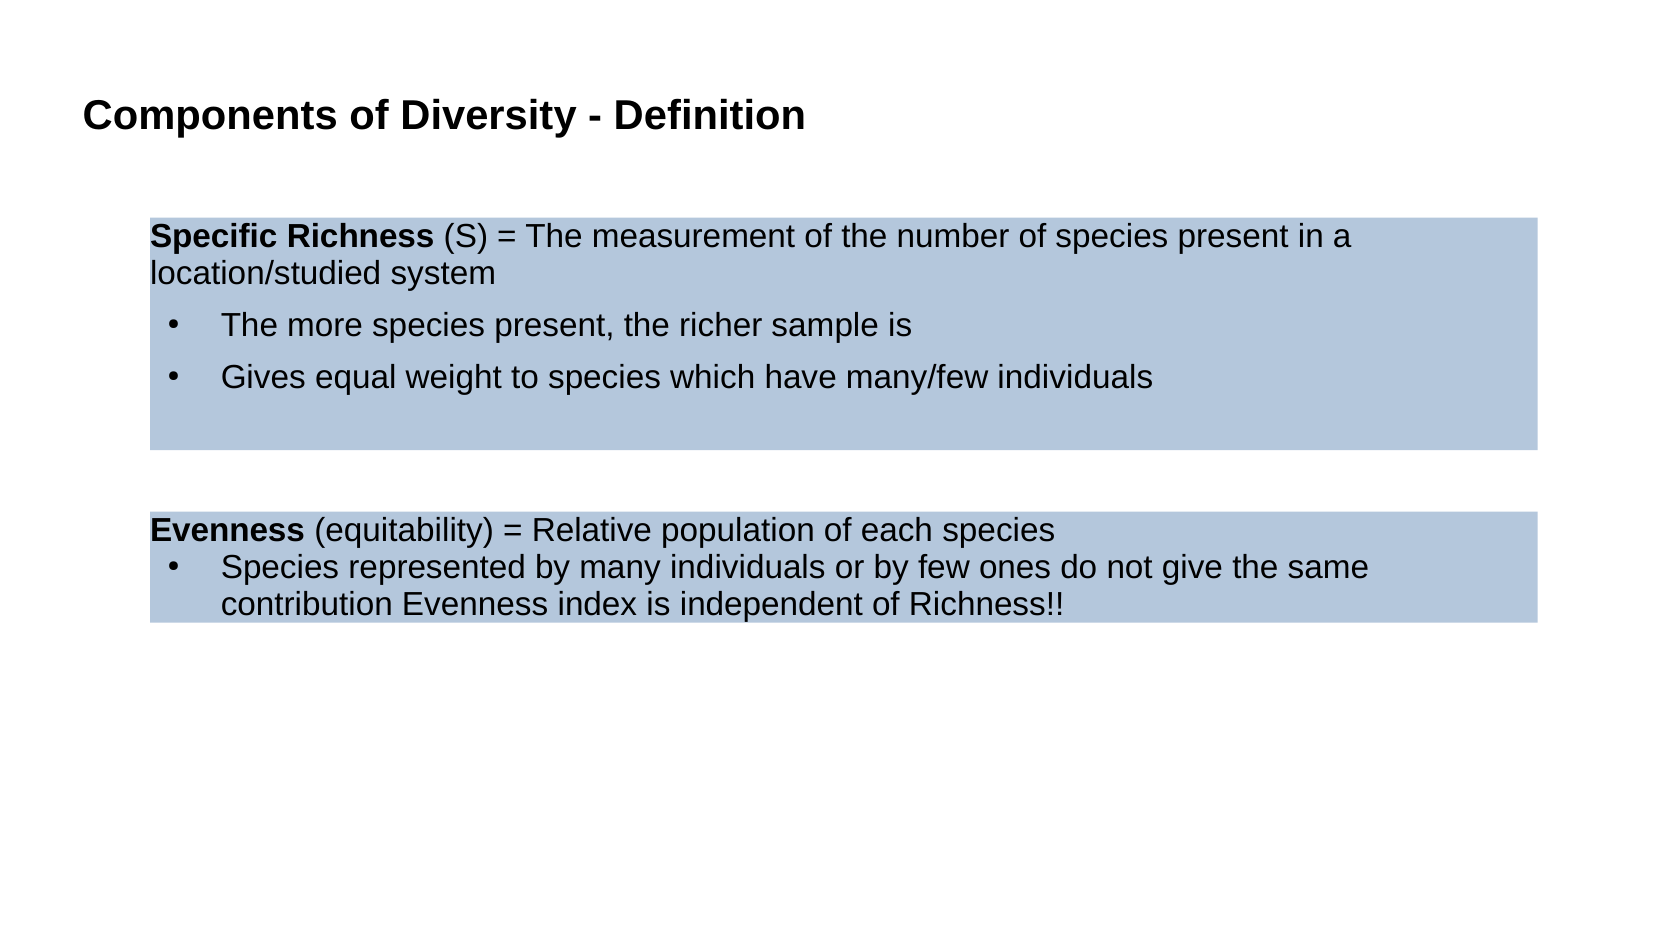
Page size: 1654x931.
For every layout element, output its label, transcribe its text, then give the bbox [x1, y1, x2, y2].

text_box Evenness (equitability) = Relative population of each species Species represented by many individuals or by few ones do not give the same contribution Evenness index is independent of Richness!! [150, 511, 1538, 623]
title Components of Diversity - Definition [82, 37, 1571, 193]
list Specific Richness (S) = The measurement of the number of species present in a location/studied system The more species present, the richer sample is Gives equal weight to species which have many/few individuals [150, 217, 1538, 451]
